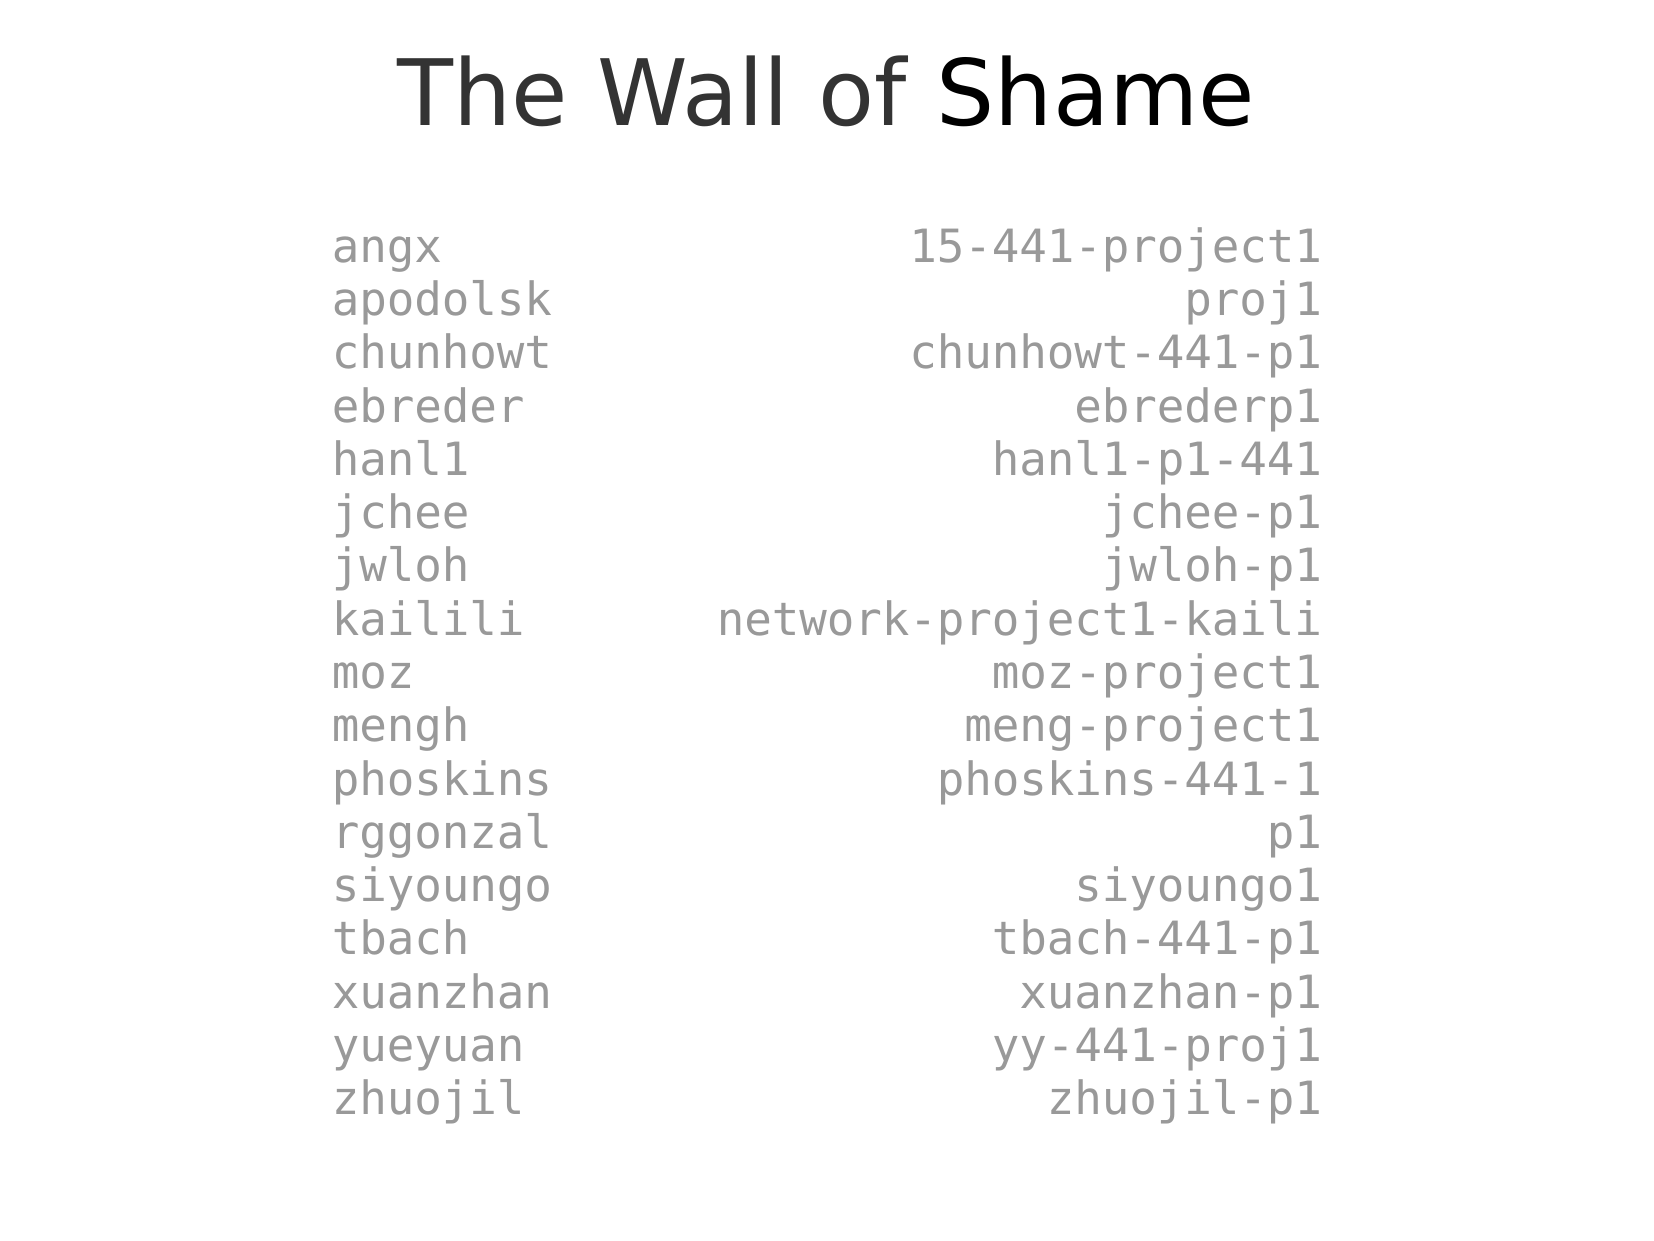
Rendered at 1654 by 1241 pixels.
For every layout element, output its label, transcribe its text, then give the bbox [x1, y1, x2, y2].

subtitle angx 15-441-project1 apodolsk proj1 chunhowt chunhowt-441-p1 ebreder ebrederp1 hanl1 hanl1-p1-441 jchee jchee-p1 jwloh jwloh-p1 kailili network-project1-kaili moz moz-project1 mengh meng-project1 phoskins phoskins-441-1 rggonzal p1 siyoungo siyoungo1 tbach tbach-441-p1 xuanzhan xuanzhan-p1 yueyuan yy-441-proj1 zhuojil zhuojil-p1 [82, 219, 1571, 1179]
title The Wall of Shame [82, 0, 1571, 198]
